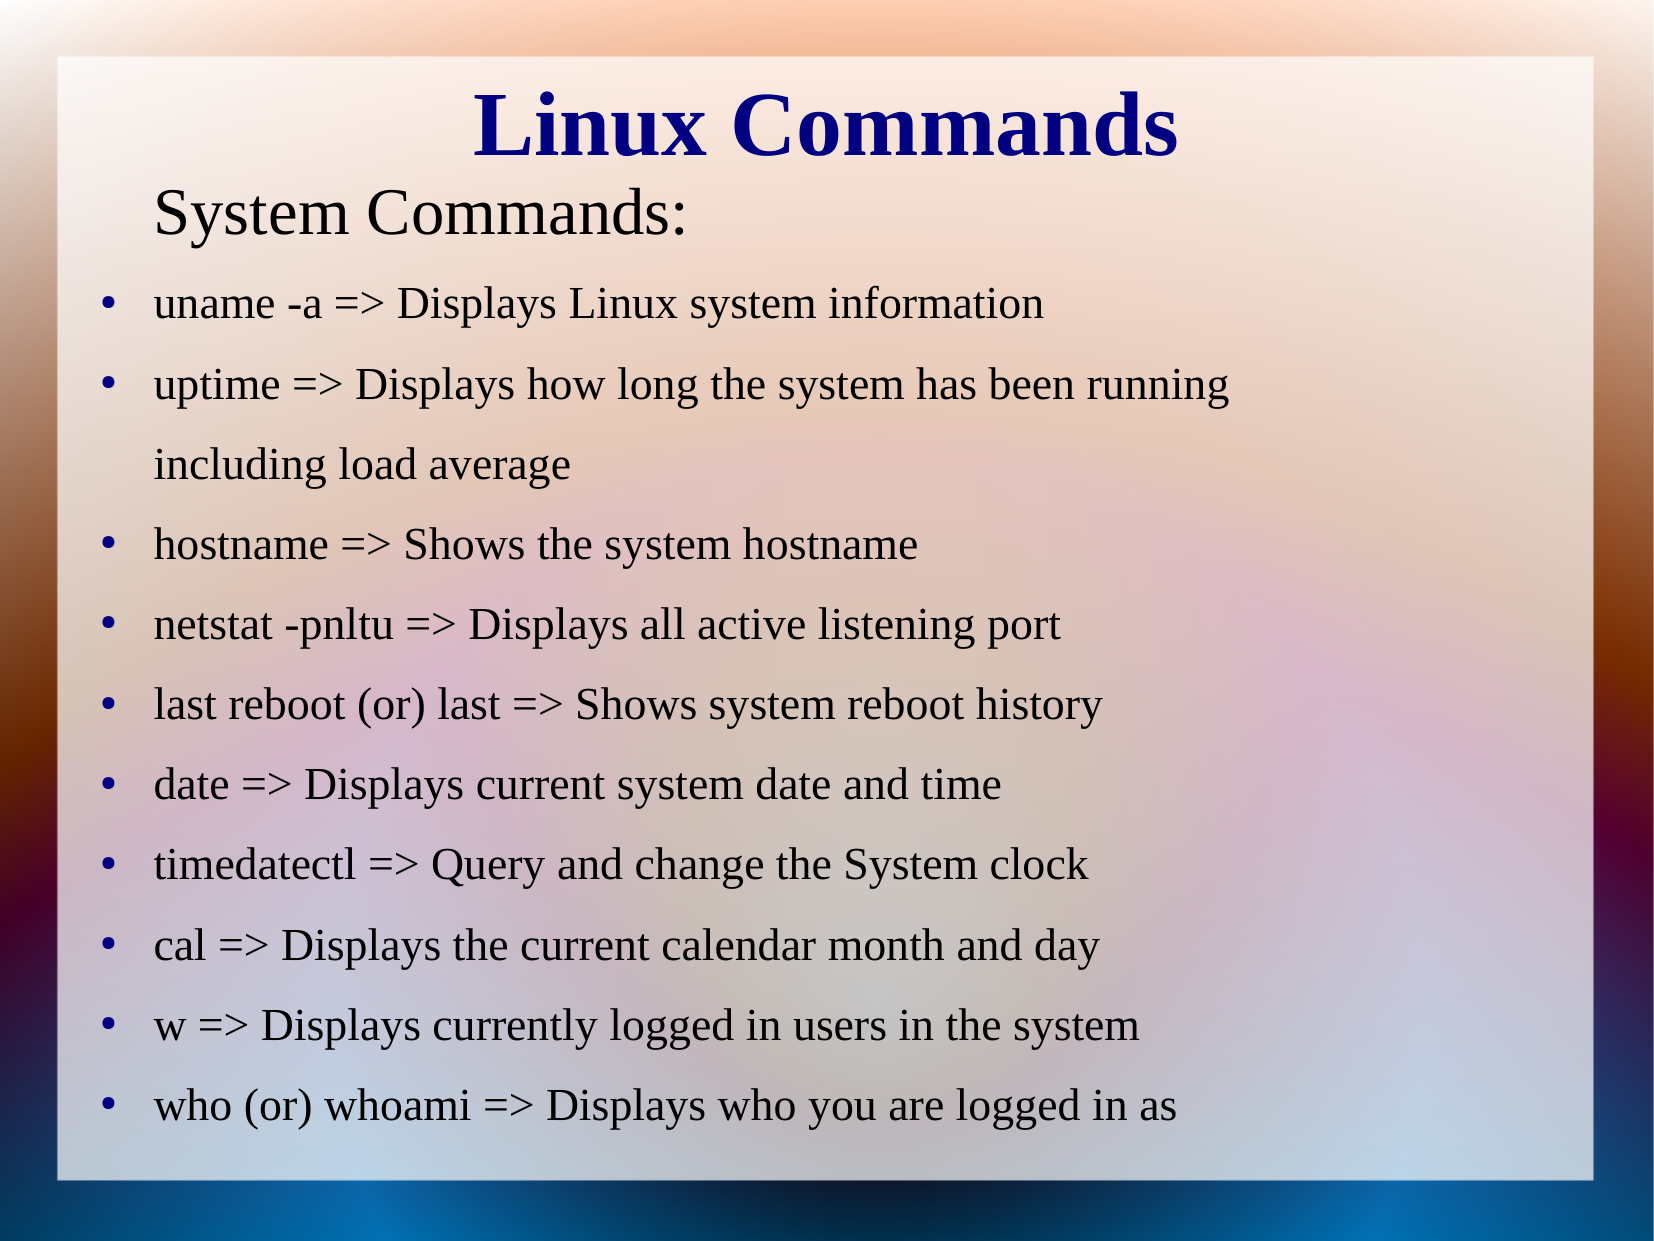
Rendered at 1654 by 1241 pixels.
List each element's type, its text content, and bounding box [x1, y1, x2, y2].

list System Commands: uname -a => Displays Linux system information uptime => Displays how long the system has been running including load average hostname => Shows the system hostname netstat -pnltu => Displays all active listening port last reboot (or) last => Shows system reboot history date => Displays current system date and time timedatectl => Query and change the System clock cal => Displays the current calendar month and day w => Displays currently logged in users in the system who (or) whoami => Displays who you are logged in as [82, 174, 1571, 1146]
title Linux Commands [141, 73, 1512, 174]
picture [0, 0, 1654, 1241]
